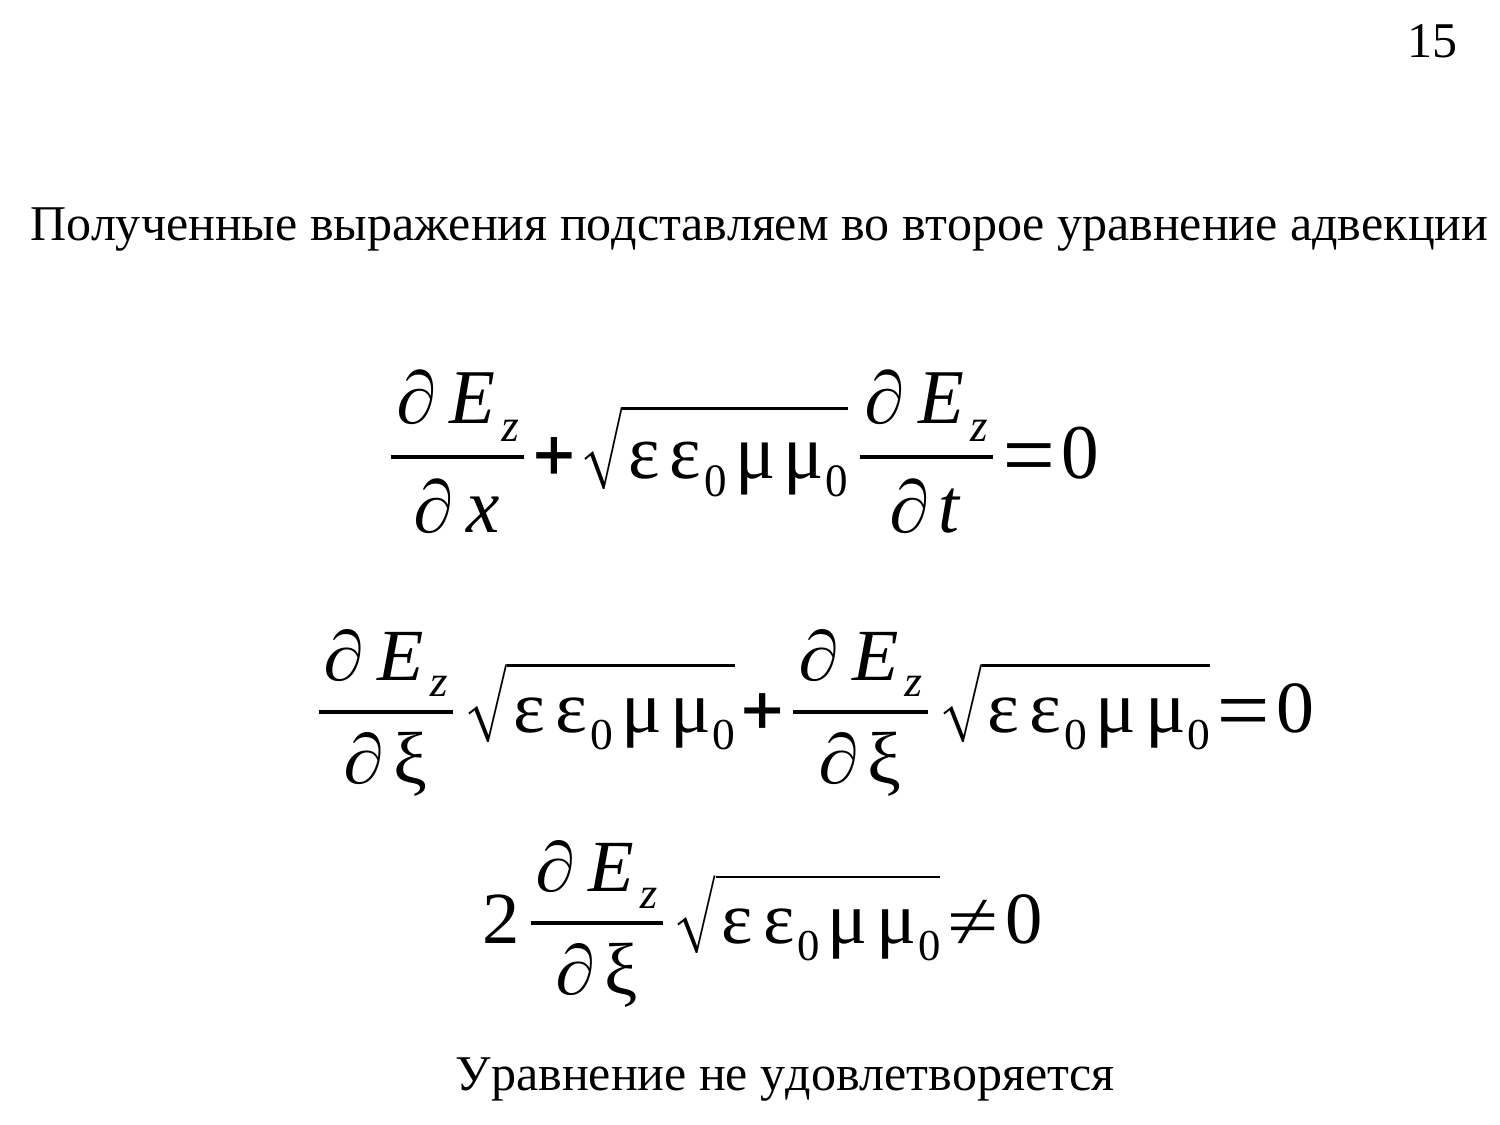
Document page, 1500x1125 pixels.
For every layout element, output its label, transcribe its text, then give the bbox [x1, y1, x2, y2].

chart [356, 354, 1132, 549]
chart [283, 614, 1347, 799]
text_box Полученные выражения подставляем во второе уравнение адвекции [15, 183, 1500, 258]
chart [450, 825, 1075, 1010]
text_box Уравнение не удовлетворяется [441, 1033, 1130, 1109]
